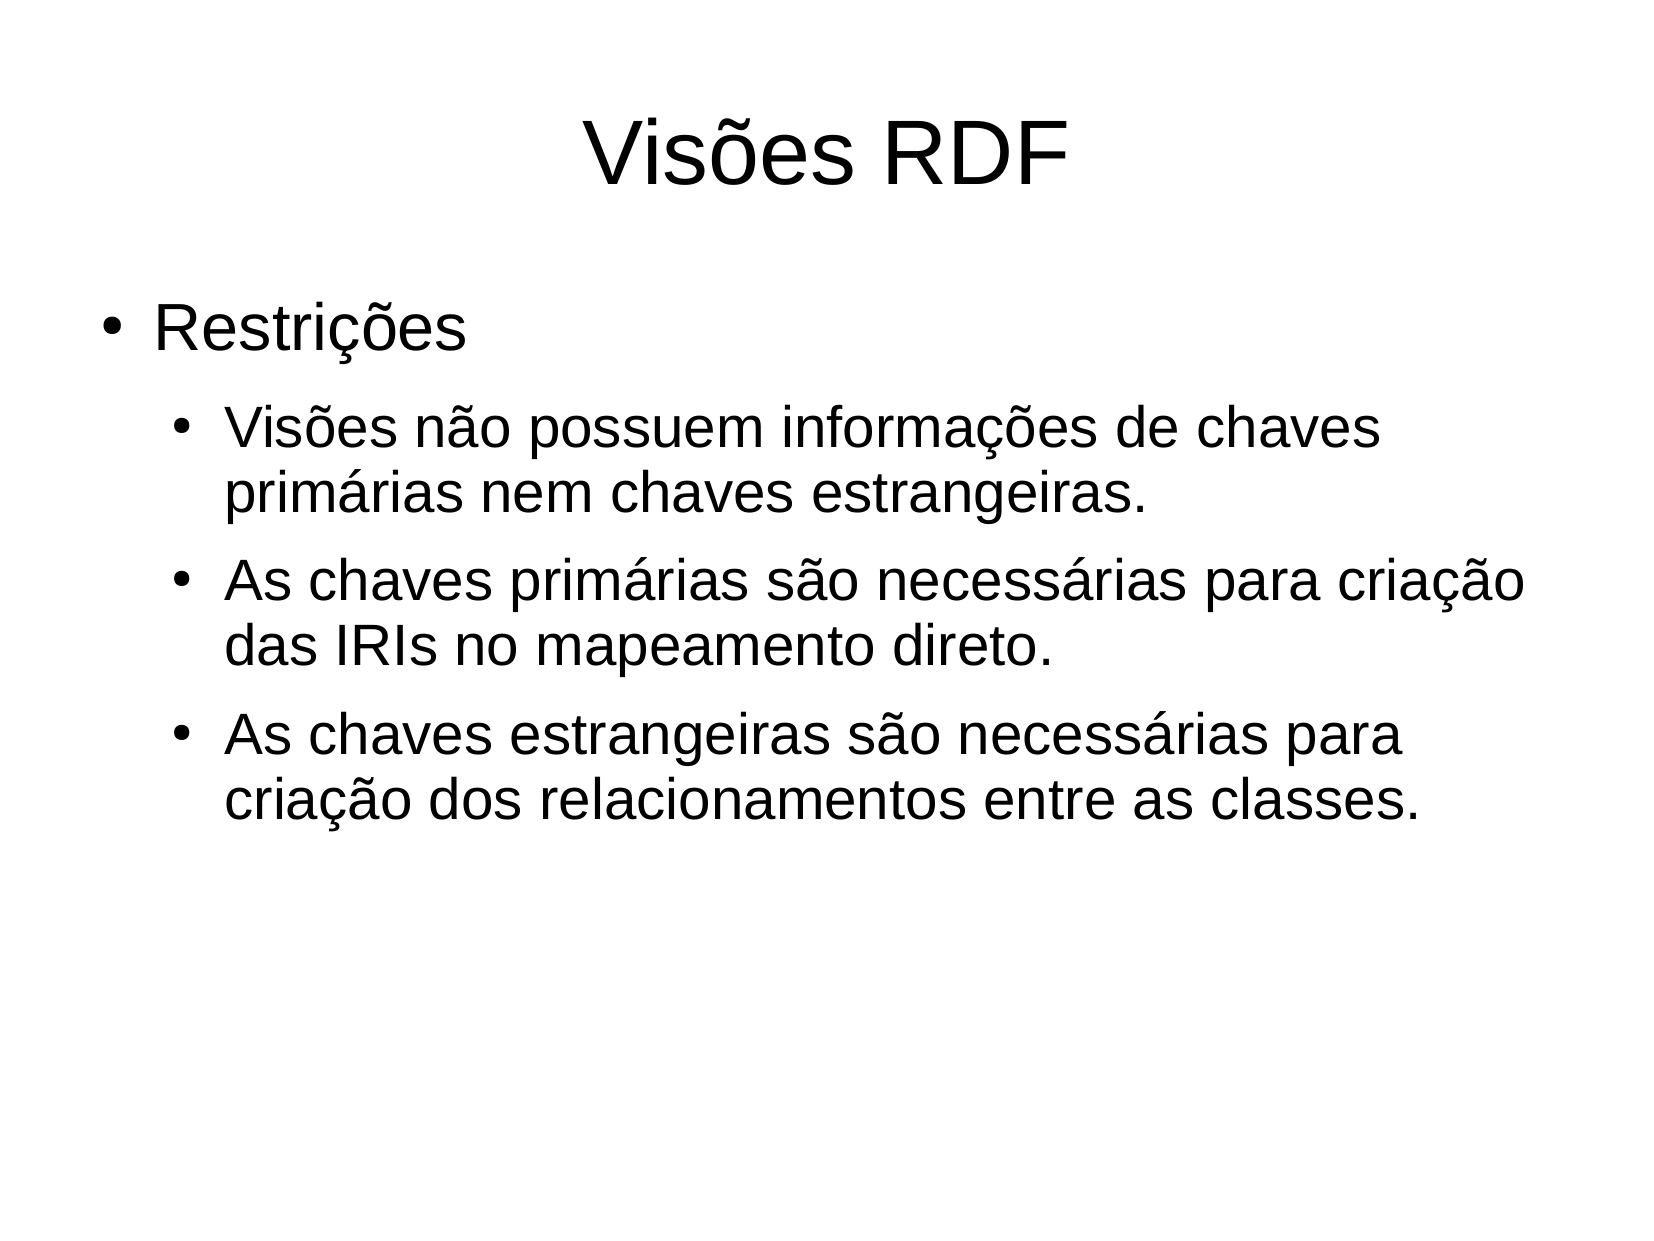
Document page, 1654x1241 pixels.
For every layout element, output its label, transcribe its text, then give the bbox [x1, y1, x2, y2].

title Visões RDF [82, 49, 1571, 257]
list Restrições Visões não possuem informações de chaves primárias nem chaves estrangeiras. As chaves primárias são necessárias para criação das IRIs no mapeamento direto. As chaves estrangeiras são necessárias para criação dos relacionamentos entre as classes. [82, 290, 1571, 1109]
